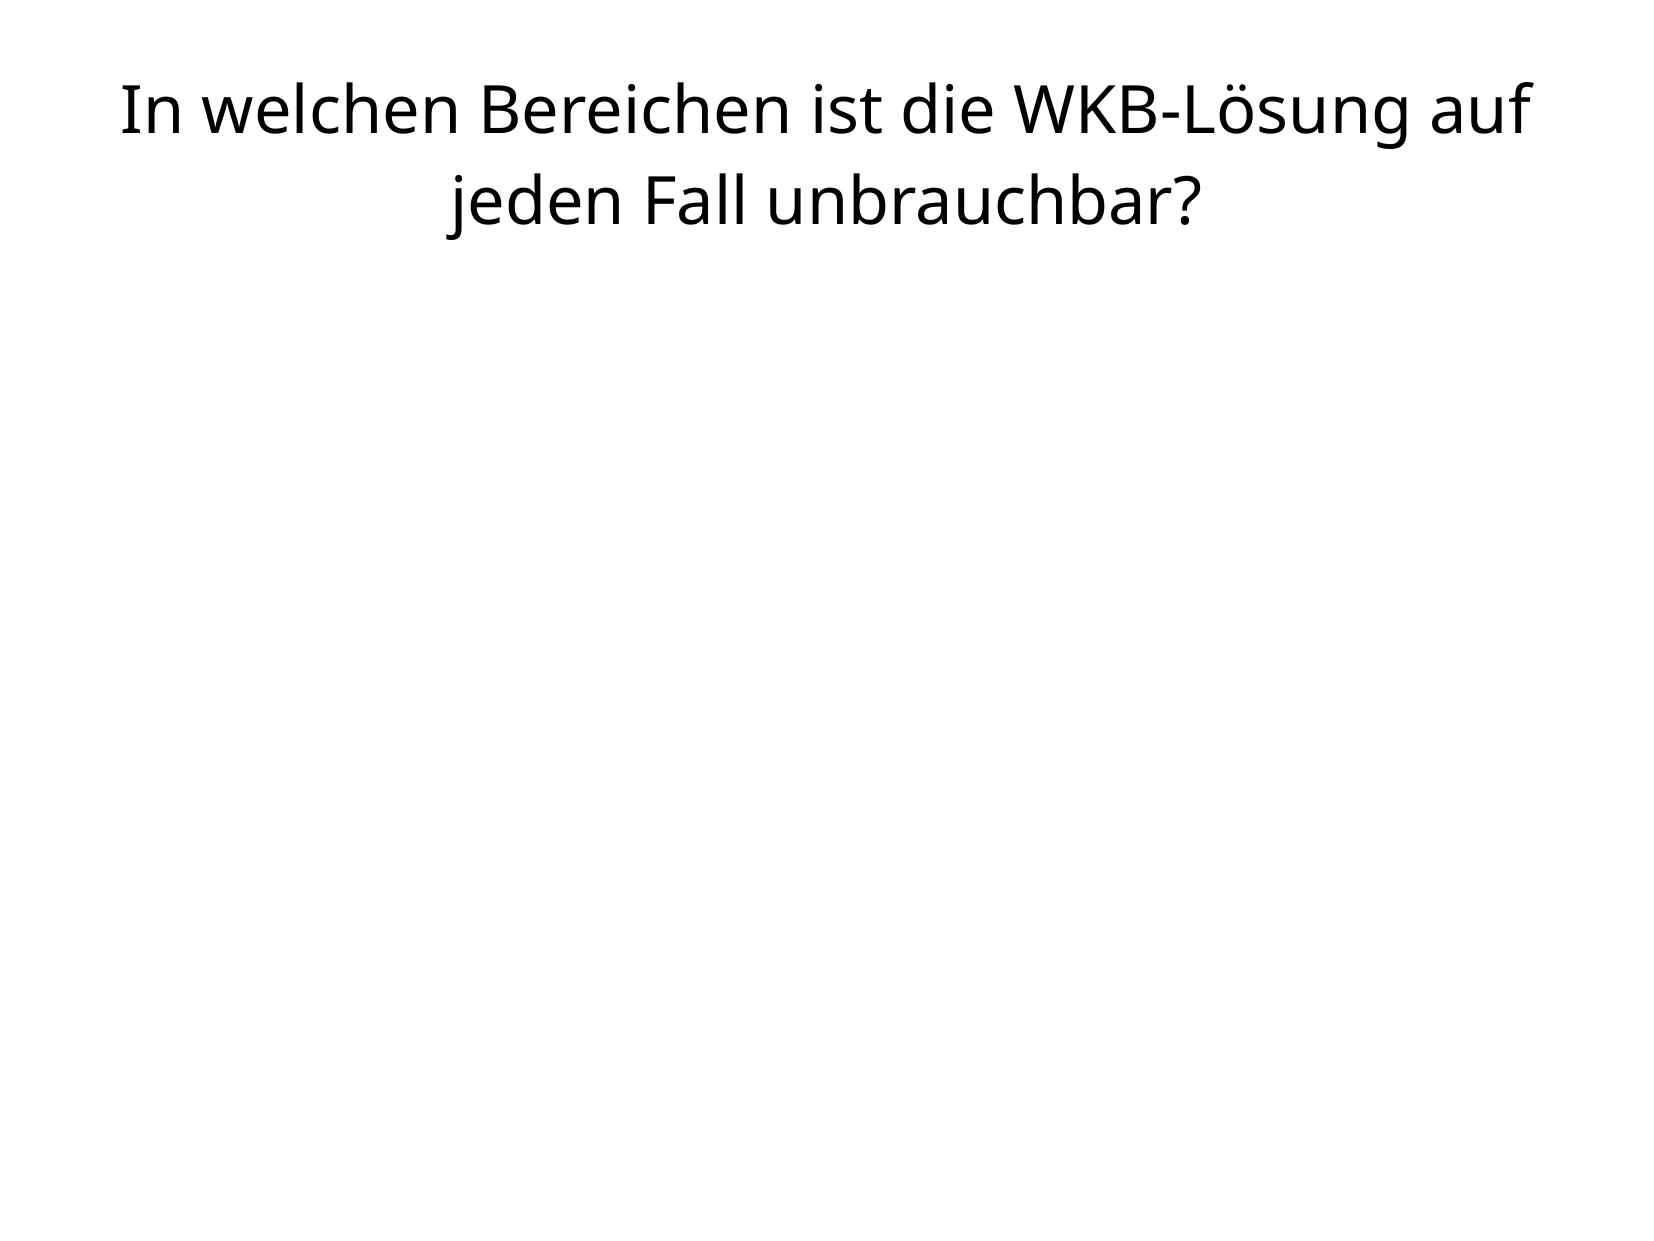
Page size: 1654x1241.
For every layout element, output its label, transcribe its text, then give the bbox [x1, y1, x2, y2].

title In welchen Bereichen ist die WKB-Lösung auf jeden Fall unbrauchbar? [82, 49, 1571, 257]
